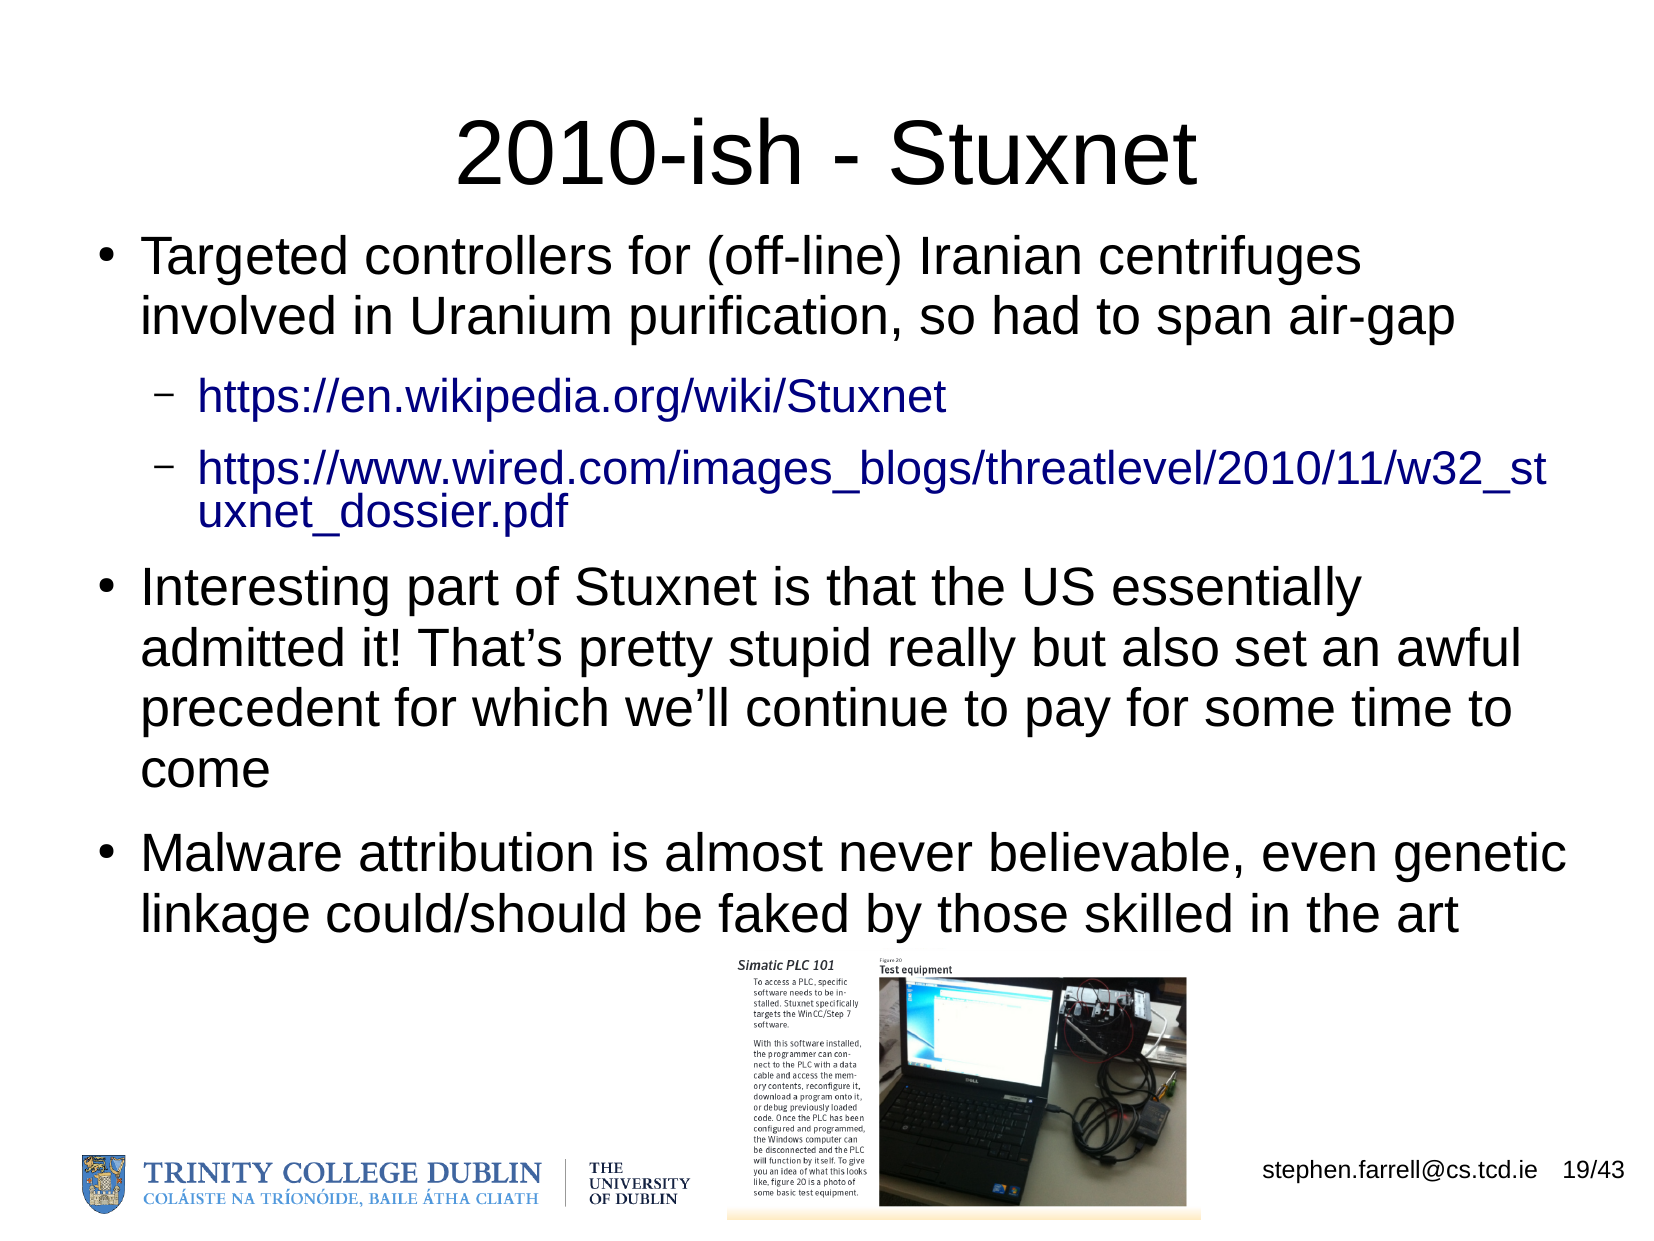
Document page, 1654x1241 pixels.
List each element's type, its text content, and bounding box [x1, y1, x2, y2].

picture [727, 948, 1201, 1220]
list Targeted controllers for (off-line) Iranian centrifuges involved in Uranium purification, so had to span air-gap https://en.wikipedia.org/wiki/Stuxnet https://www.wired.com/images_blogs/threatlevel/2010/11/w32_stuxnet_dossier.pdf Interesting part of Stuxnet is that the US essentially admitted it! That’s pretty stupid really but also set an awful precedent for which we’ll continue to pay for some time to come Malware attribution is almost never believable, even genetic linkage could/should be faked by those skilled in the art [82, 225, 1571, 945]
picture [82, 1155, 694, 1214]
title 2010-ish - Stuxnet [82, 49, 1571, 225]
